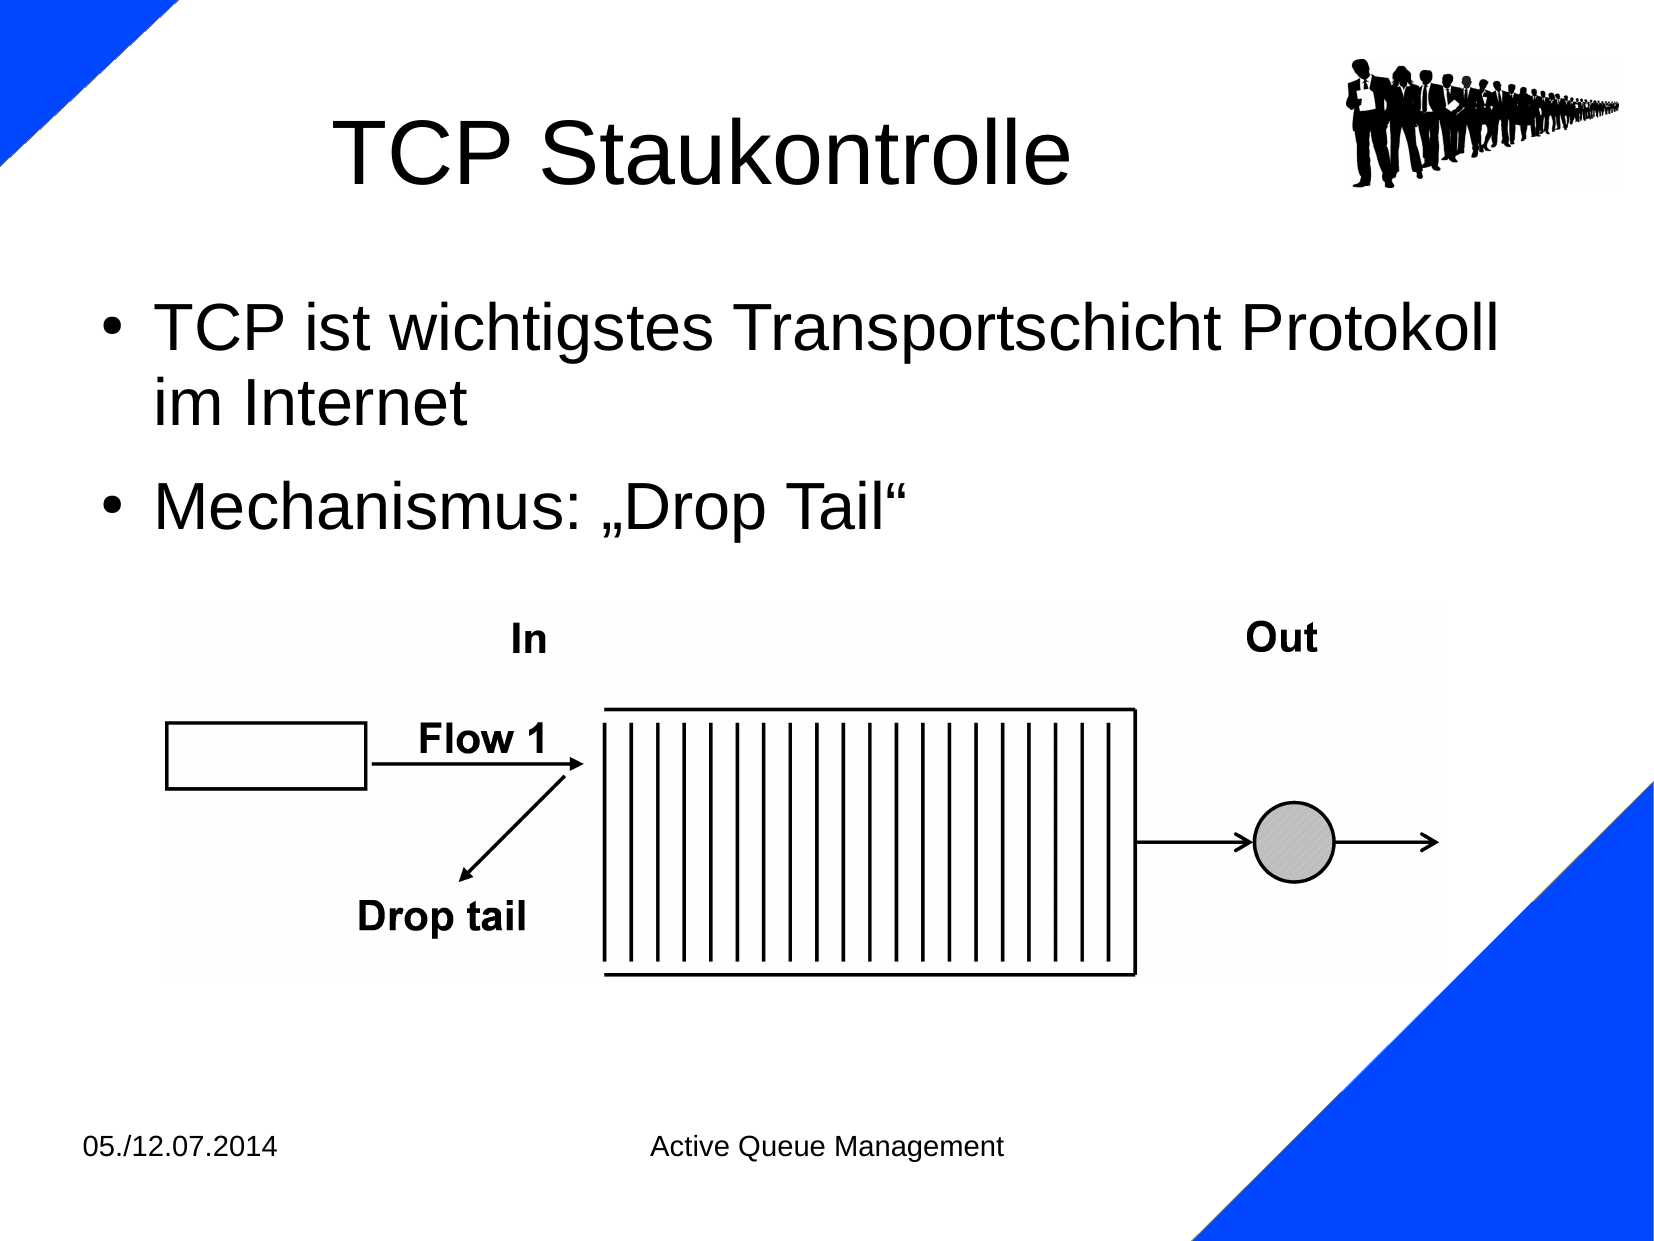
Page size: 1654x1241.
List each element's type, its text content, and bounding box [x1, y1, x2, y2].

list TCP ist wichtigstes Transportschicht Protokoll im Internet Mechanismus: „Drop Tail“ [82, 290, 1571, 1097]
picture [165, 602, 1445, 980]
picture [1346, 59, 1619, 188]
title TCP Staukontrolle [82, 49, 1323, 257]
